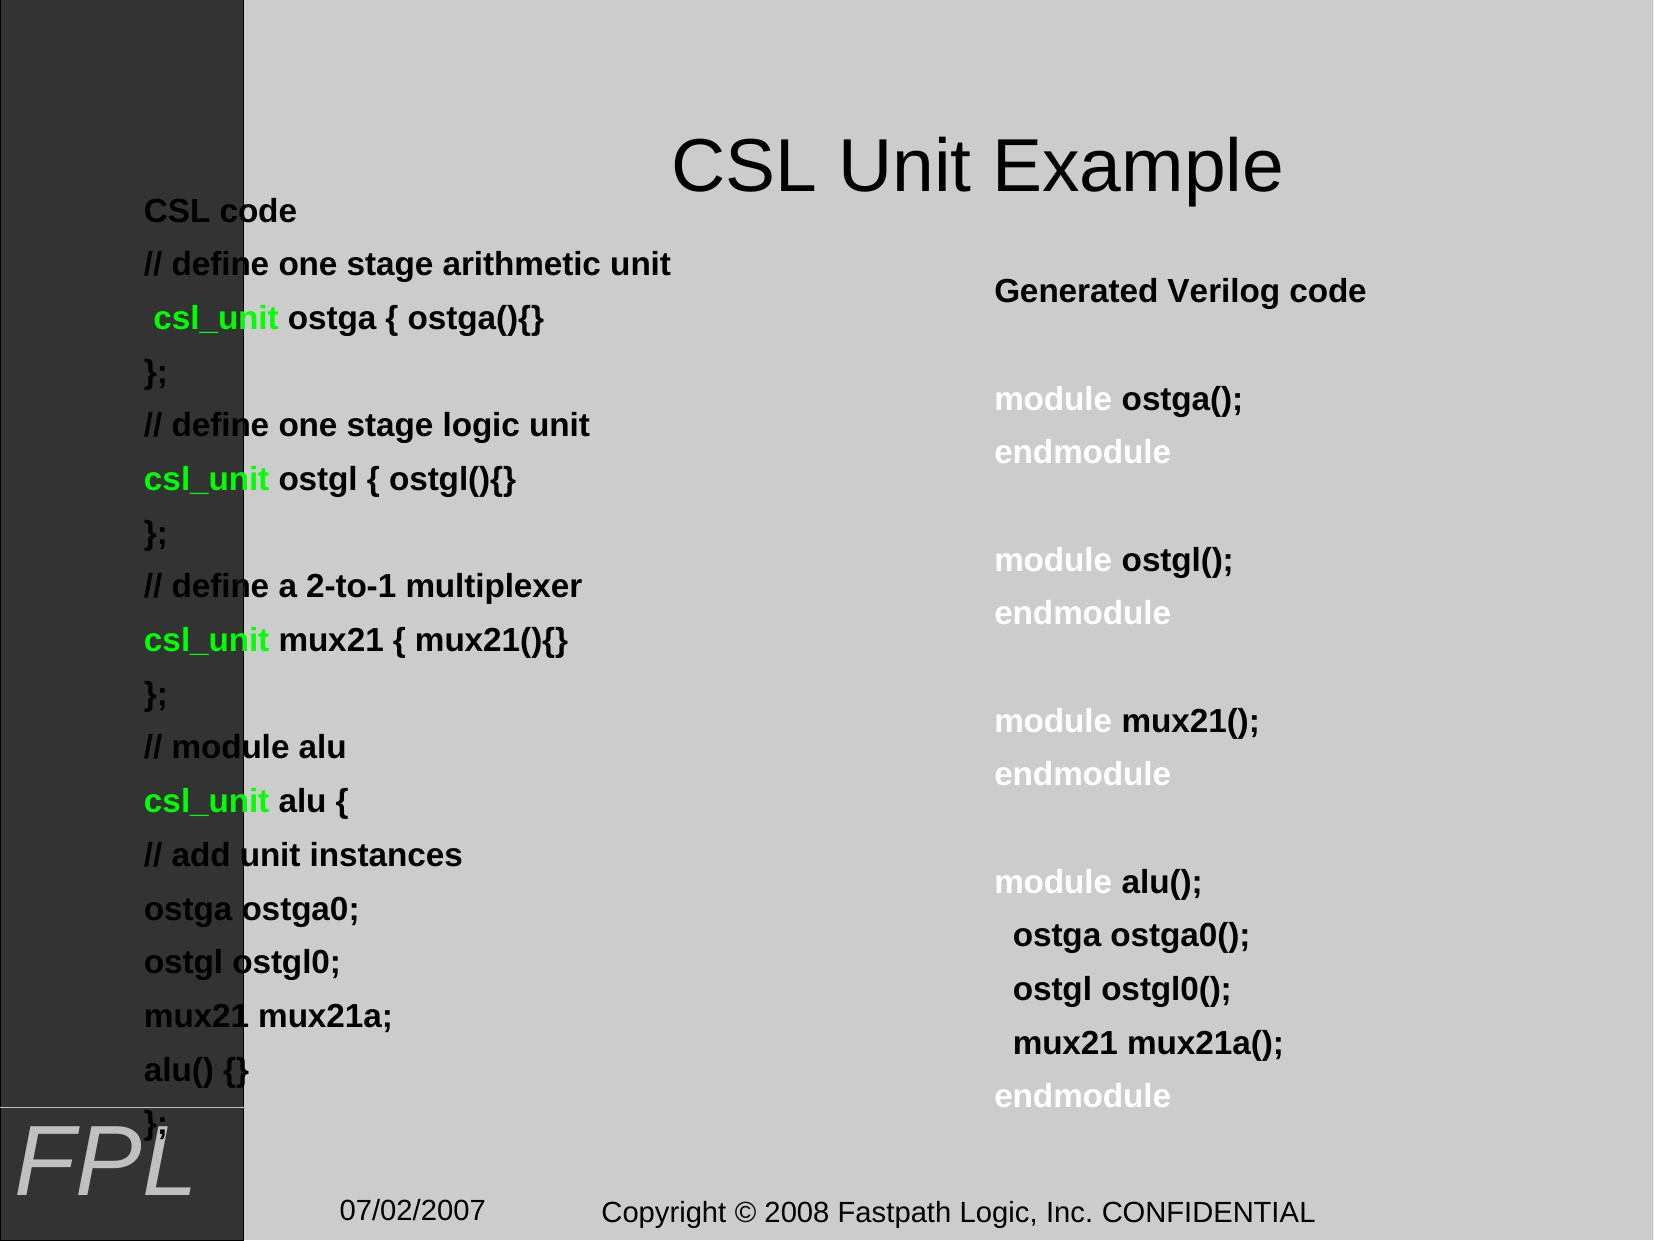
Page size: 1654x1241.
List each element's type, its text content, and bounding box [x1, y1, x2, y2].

list Generated Verilog code module ostga(); endmodule module ostgl(); endmodule module mux21(); endmodule module alu(); ostga ostga0(); ostgl ostgl0(); mux21 mux21a(); endmodule [994, 272, 1635, 1179]
list CSL code // define one stage arithmetic unit csl_unit ostga { ostga(){} }; // define one stage logic unit csl_unit ostgl { ostgl(){} }; // define a 2-to-1 multiplexer csl_unit mux21 { mux21(){} }; // module alu csl_unit alu { // add unit instances ostga ostga0; ostgl ostgl0; mux21 mux21a; alu() {} }; [126, 192, 829, 1105]
title CSL Unit Example [427, 57, 1530, 274]
